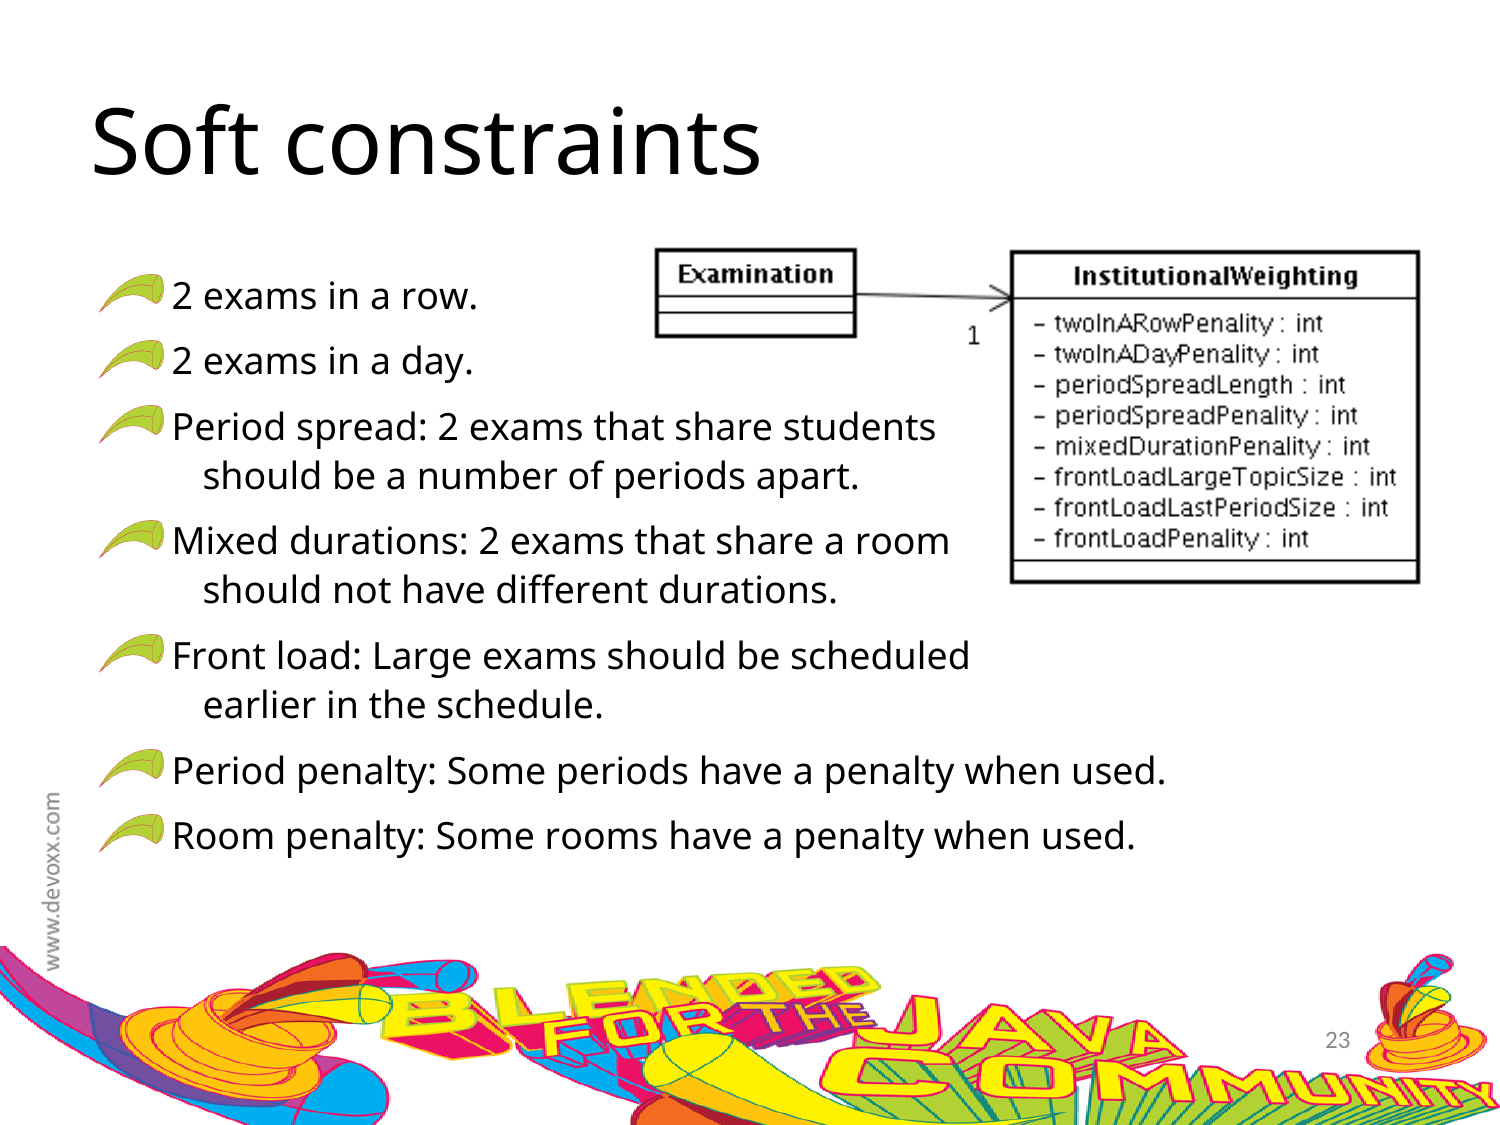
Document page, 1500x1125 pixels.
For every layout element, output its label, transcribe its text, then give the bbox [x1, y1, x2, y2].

list 2 exams in a row. 2 exams in a day. Period spread: 2 exams that share students should be a number of periods apart. Mixed durations: 2 exams that share a room should not have different durations. Front load: Large exams should be scheduled earlier in the schedule. Period penalty: Some periods have a penalty when used. Room penalty: Some rooms have a penalty when used. [75, 262, 1426, 848]
picture [90, 848, 172, 858]
title Soft constraints [75, 45, 1426, 233]
picture [637, 224, 1439, 603]
picture [0, 757, 1500, 1125]
